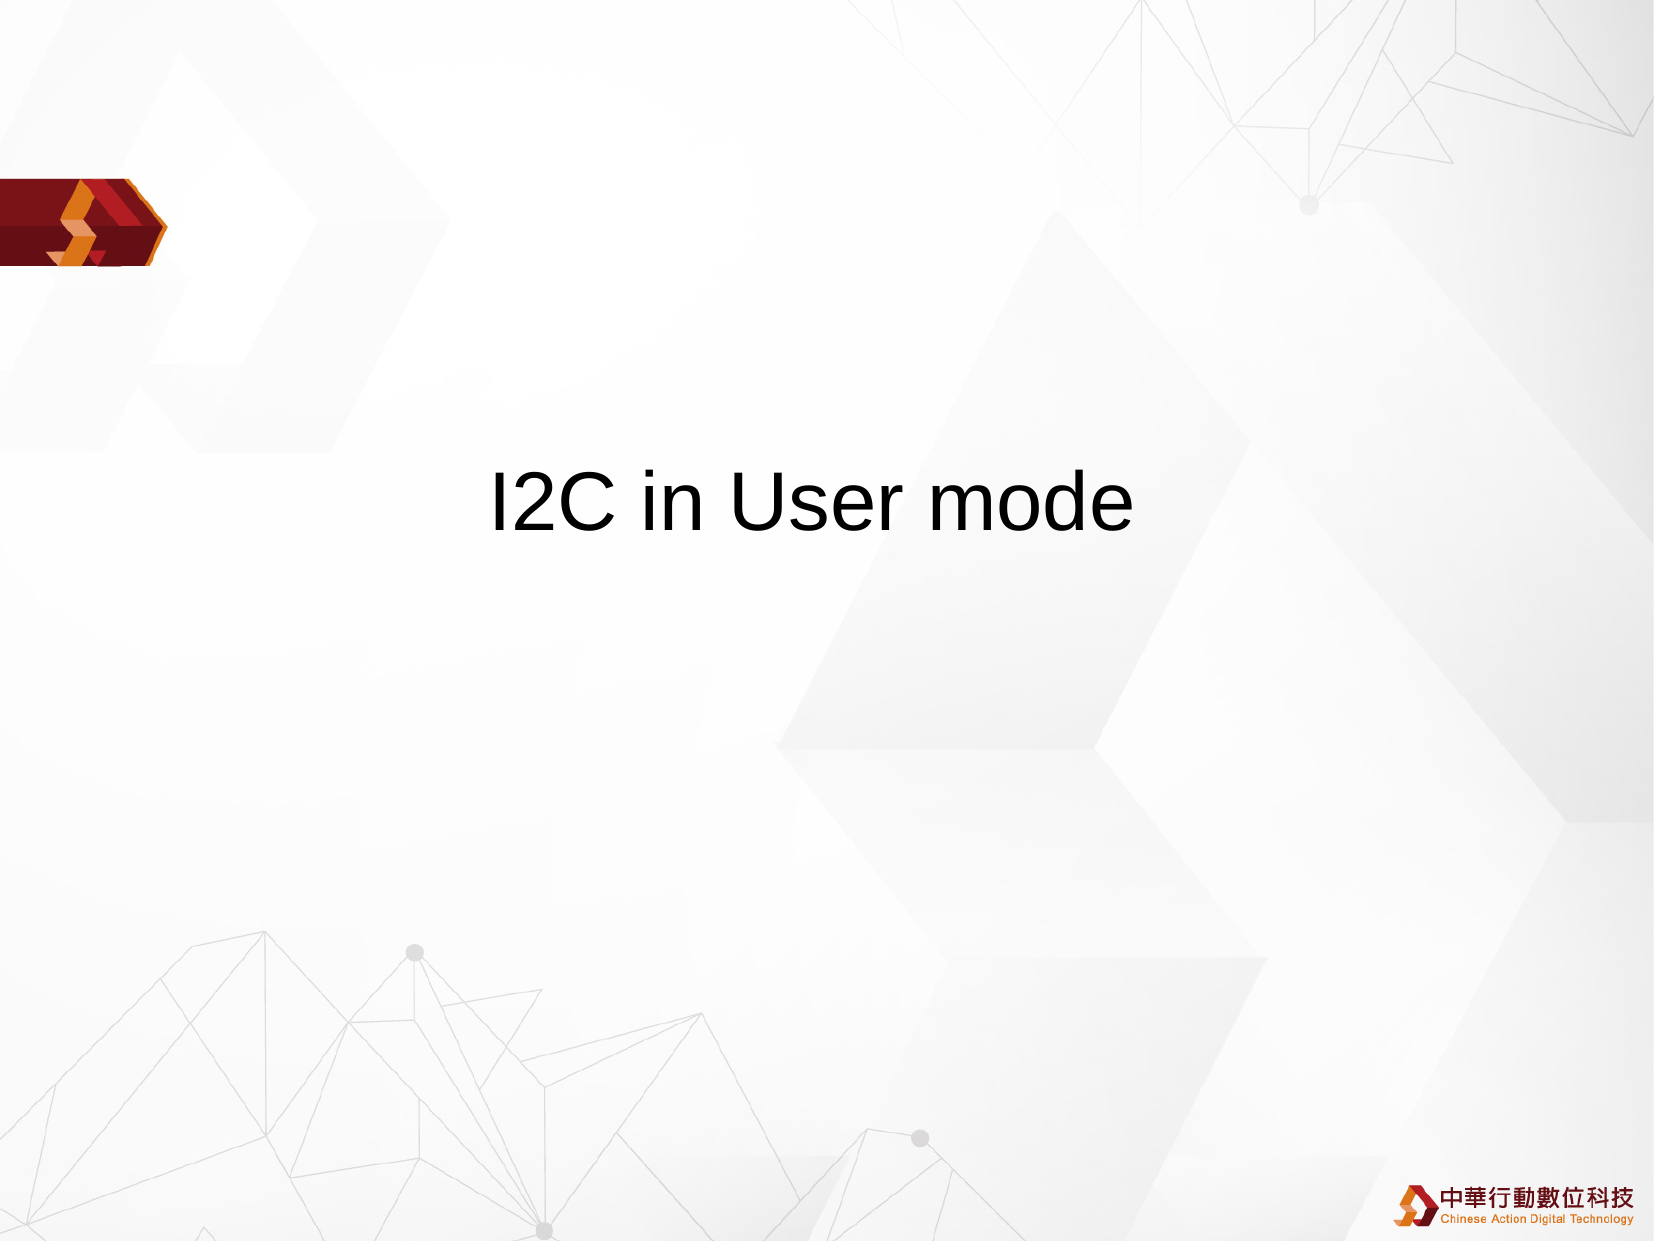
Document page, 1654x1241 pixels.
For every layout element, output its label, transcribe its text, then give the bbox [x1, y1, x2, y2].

picture [0, 0, 1654, 1241]
subtitle I2C in User mode [118, 112, 1506, 891]
